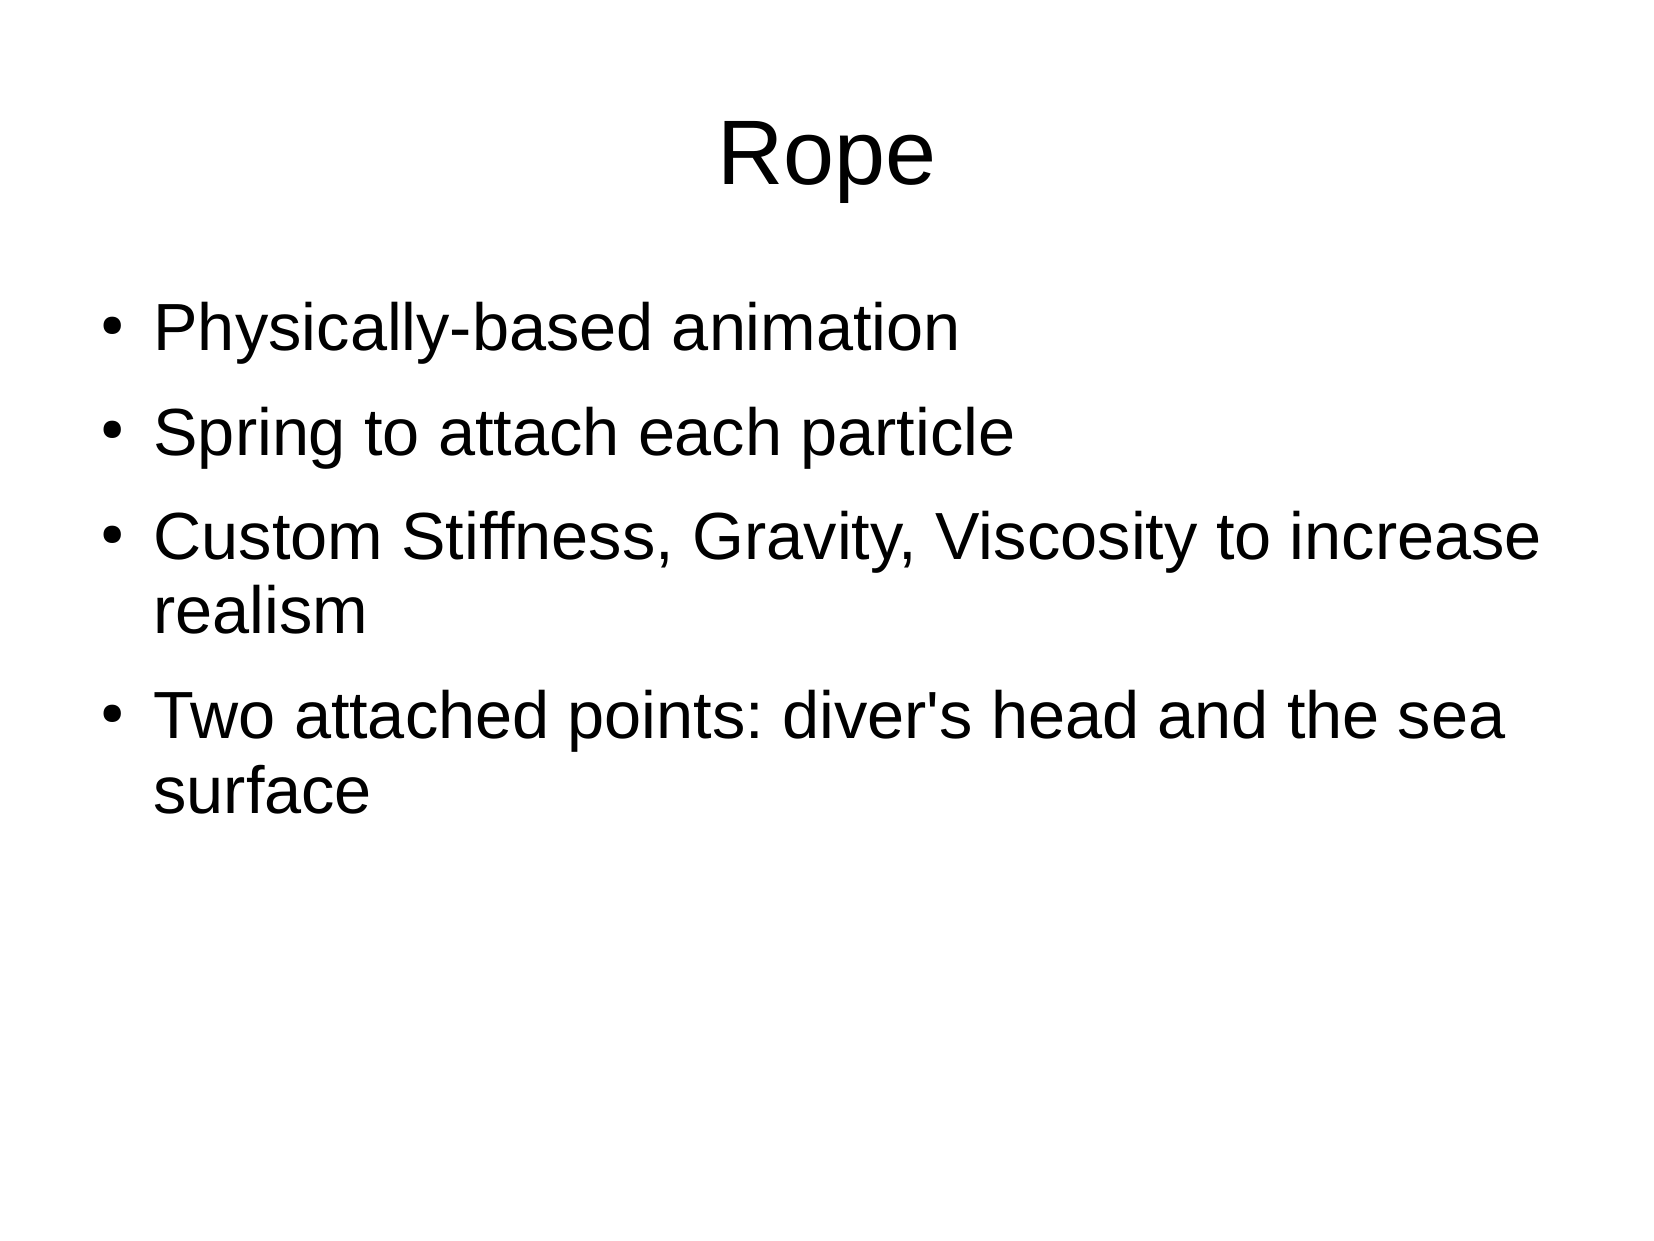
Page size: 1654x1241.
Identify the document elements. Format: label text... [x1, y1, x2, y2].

title Rope [82, 56, 1571, 250]
list Physically-based animation Spring to attach each particle Custom Stiffness, Gravity, Viscosity to increase realism Two attached points: diver's head and the sea surface [82, 290, 1571, 1109]
